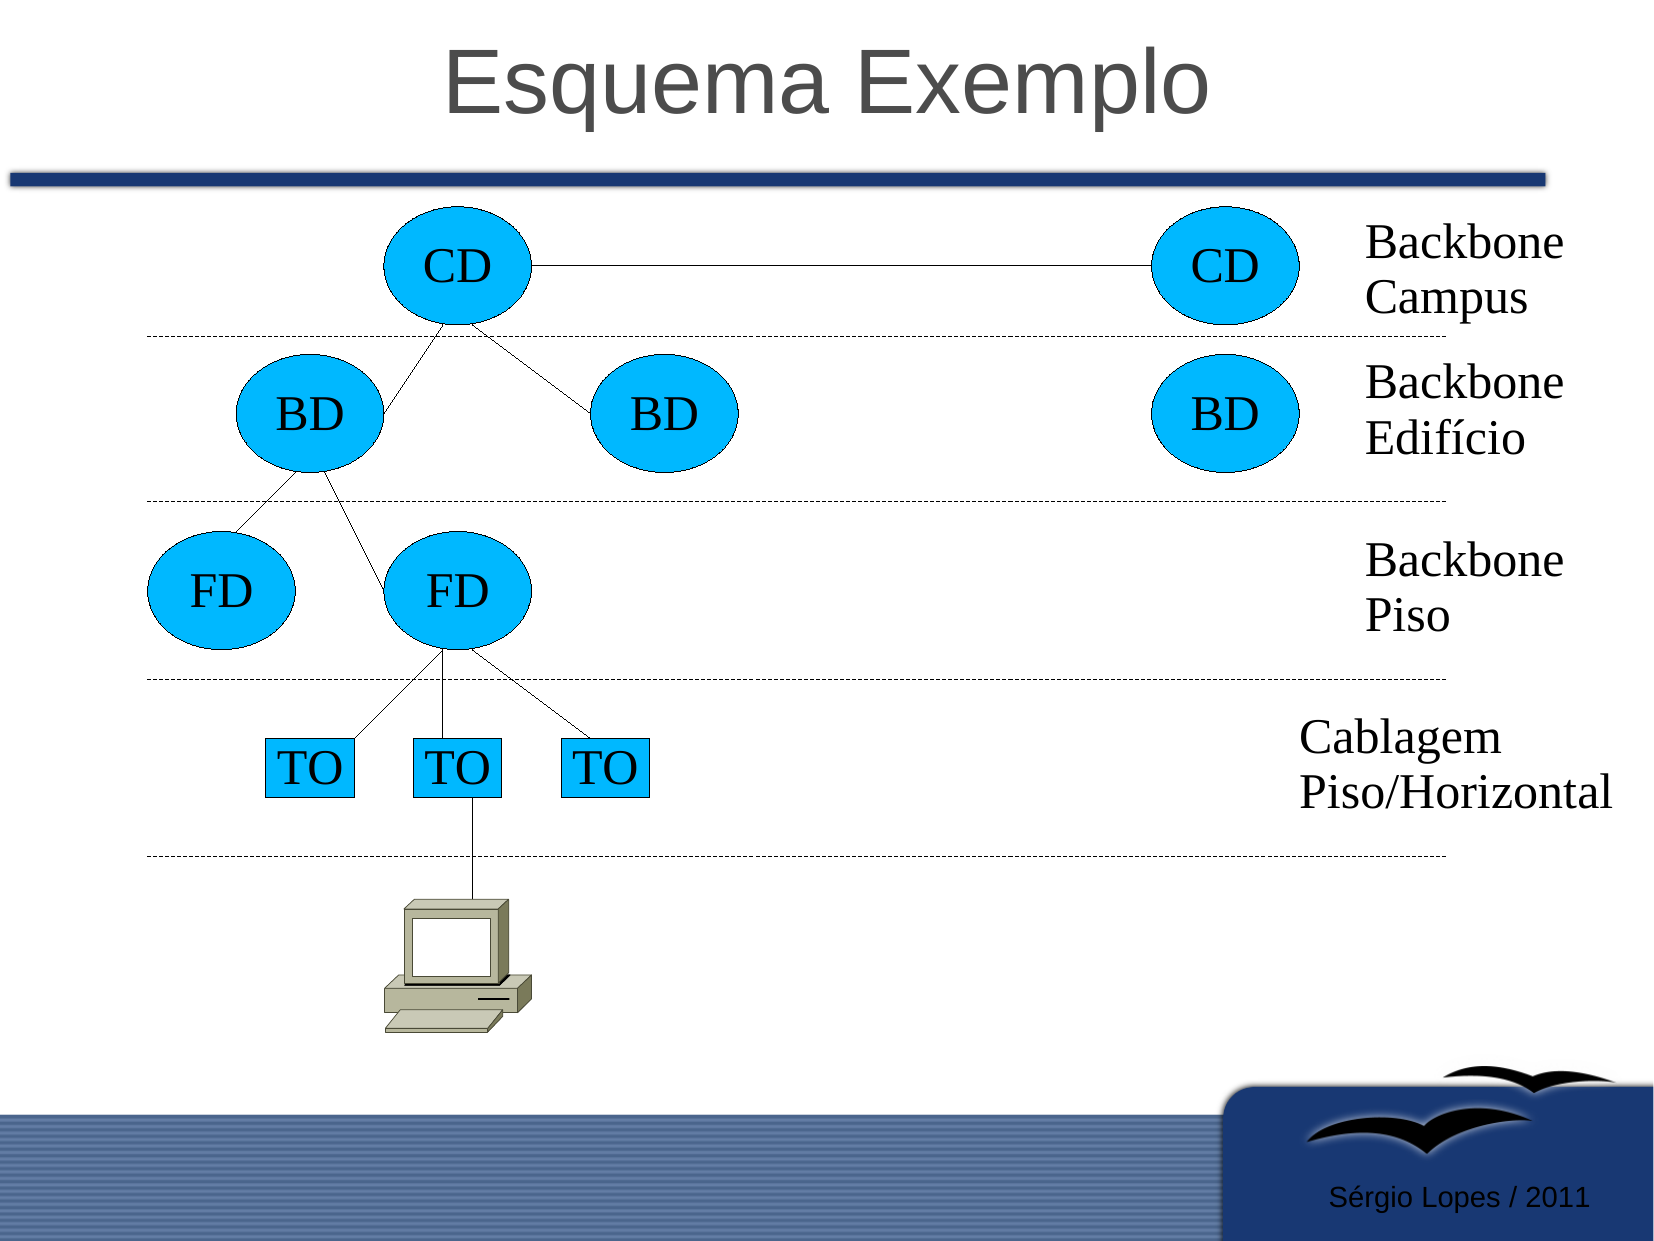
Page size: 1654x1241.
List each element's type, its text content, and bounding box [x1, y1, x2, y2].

text_box FD [383, 531, 532, 650]
text_box FD [147, 531, 296, 650]
picture [0, 0, 1654, 1241]
text_box CD [383, 206, 532, 325]
text_box TO [413, 738, 502, 798]
text_box BD [1151, 354, 1300, 473]
text_box TO [265, 738, 355, 798]
text_box BD [236, 354, 384, 473]
text_box Backbone Edifício [1364, 354, 1565, 492]
text_box BD [590, 354, 739, 473]
text_box Backbone Piso [1364, 531, 1565, 643]
text_box Sérgio Lopes / 2011 [1328, 1181, 1588, 1214]
title Esquema Exemplo [121, 0, 1534, 164]
text_box Backbone Campus [1364, 214, 1565, 325]
text_box Cablagem Piso/Horizontal [1299, 708, 1614, 820]
text_box CD [1151, 206, 1300, 325]
text_box TO [561, 738, 650, 798]
